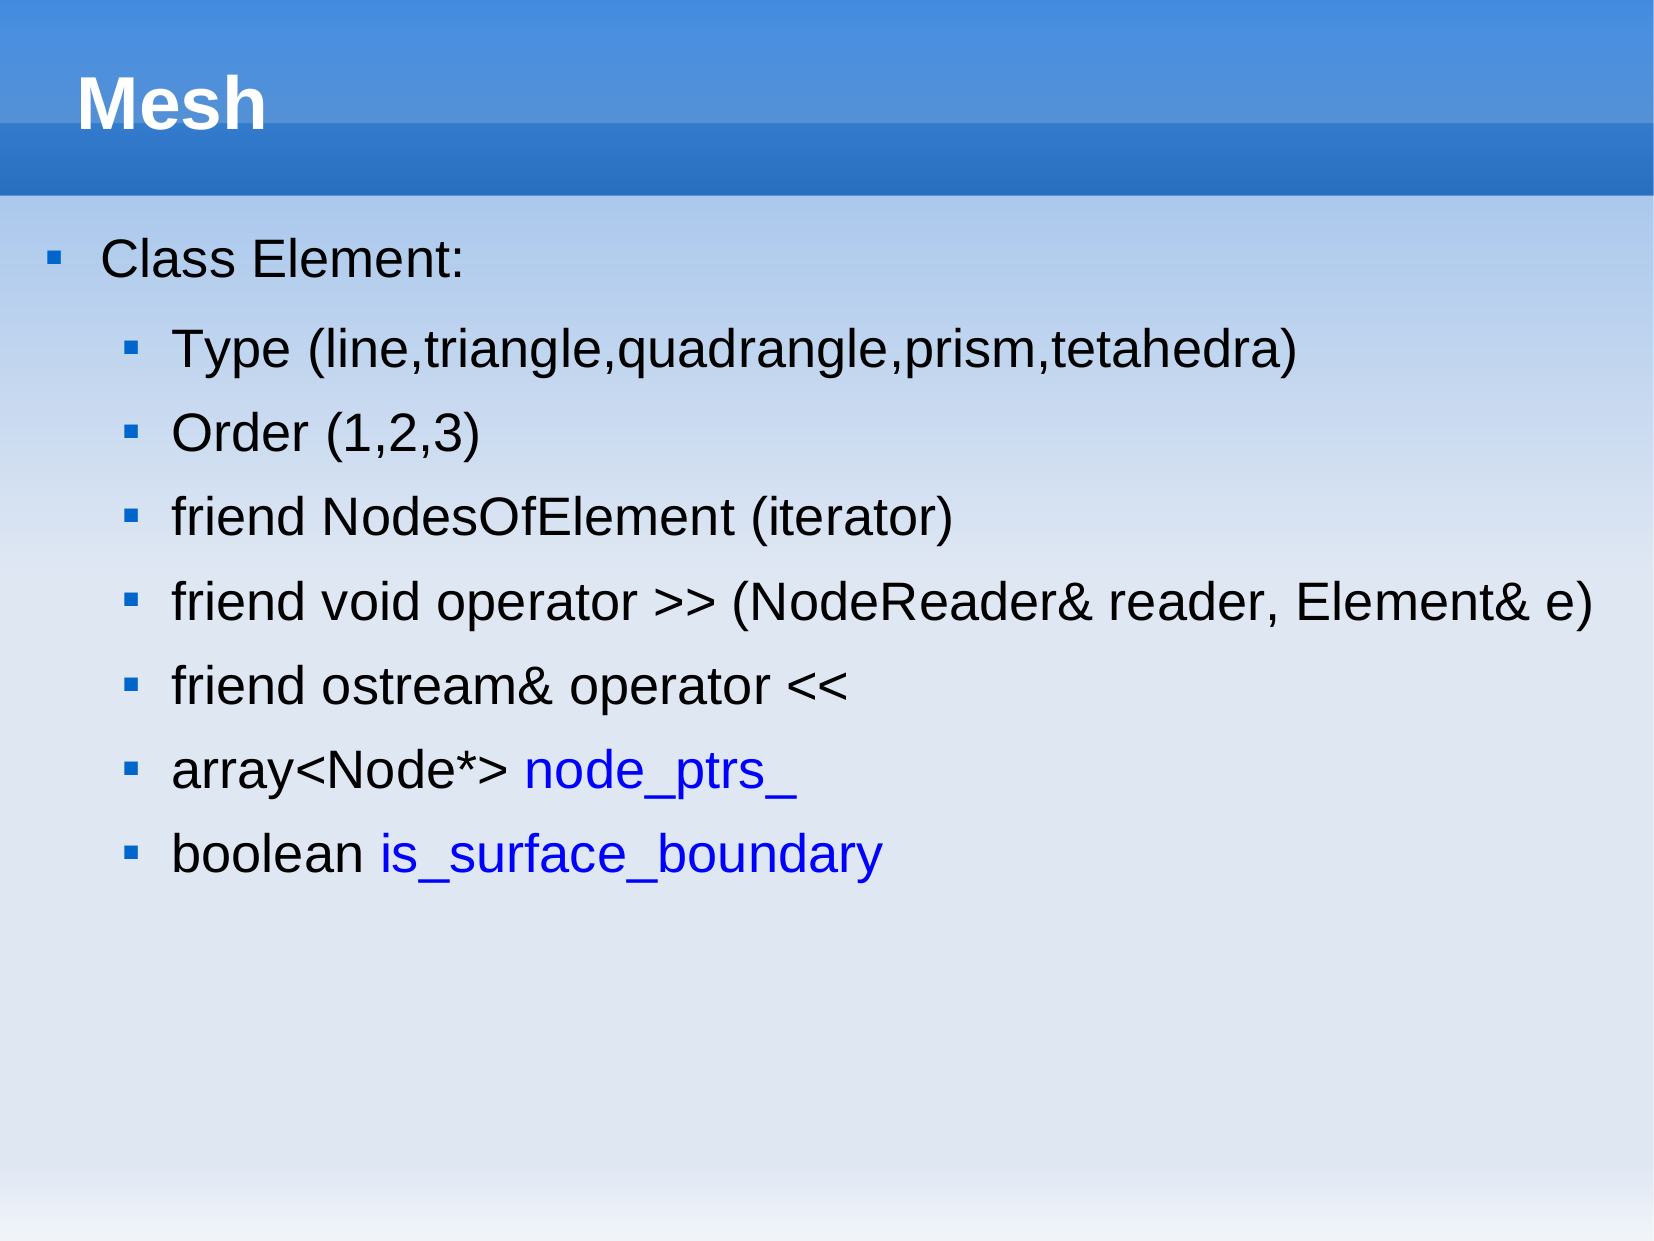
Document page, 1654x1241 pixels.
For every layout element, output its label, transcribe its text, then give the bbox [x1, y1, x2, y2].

picture [0, 0, 1654, 1241]
title Mesh [76, 0, 1565, 208]
list Class Element: Type (line,triangle,quadrangle,prism,tetahedra) Order (1,2,3) friend NodesOfElement (iterator) friend void operator >> (NodeReader& reader, Element& e) friend ostream& operator << array<Node*> node_ptrs_ boolean is_surface_boundary [29, 228, 1654, 1241]
